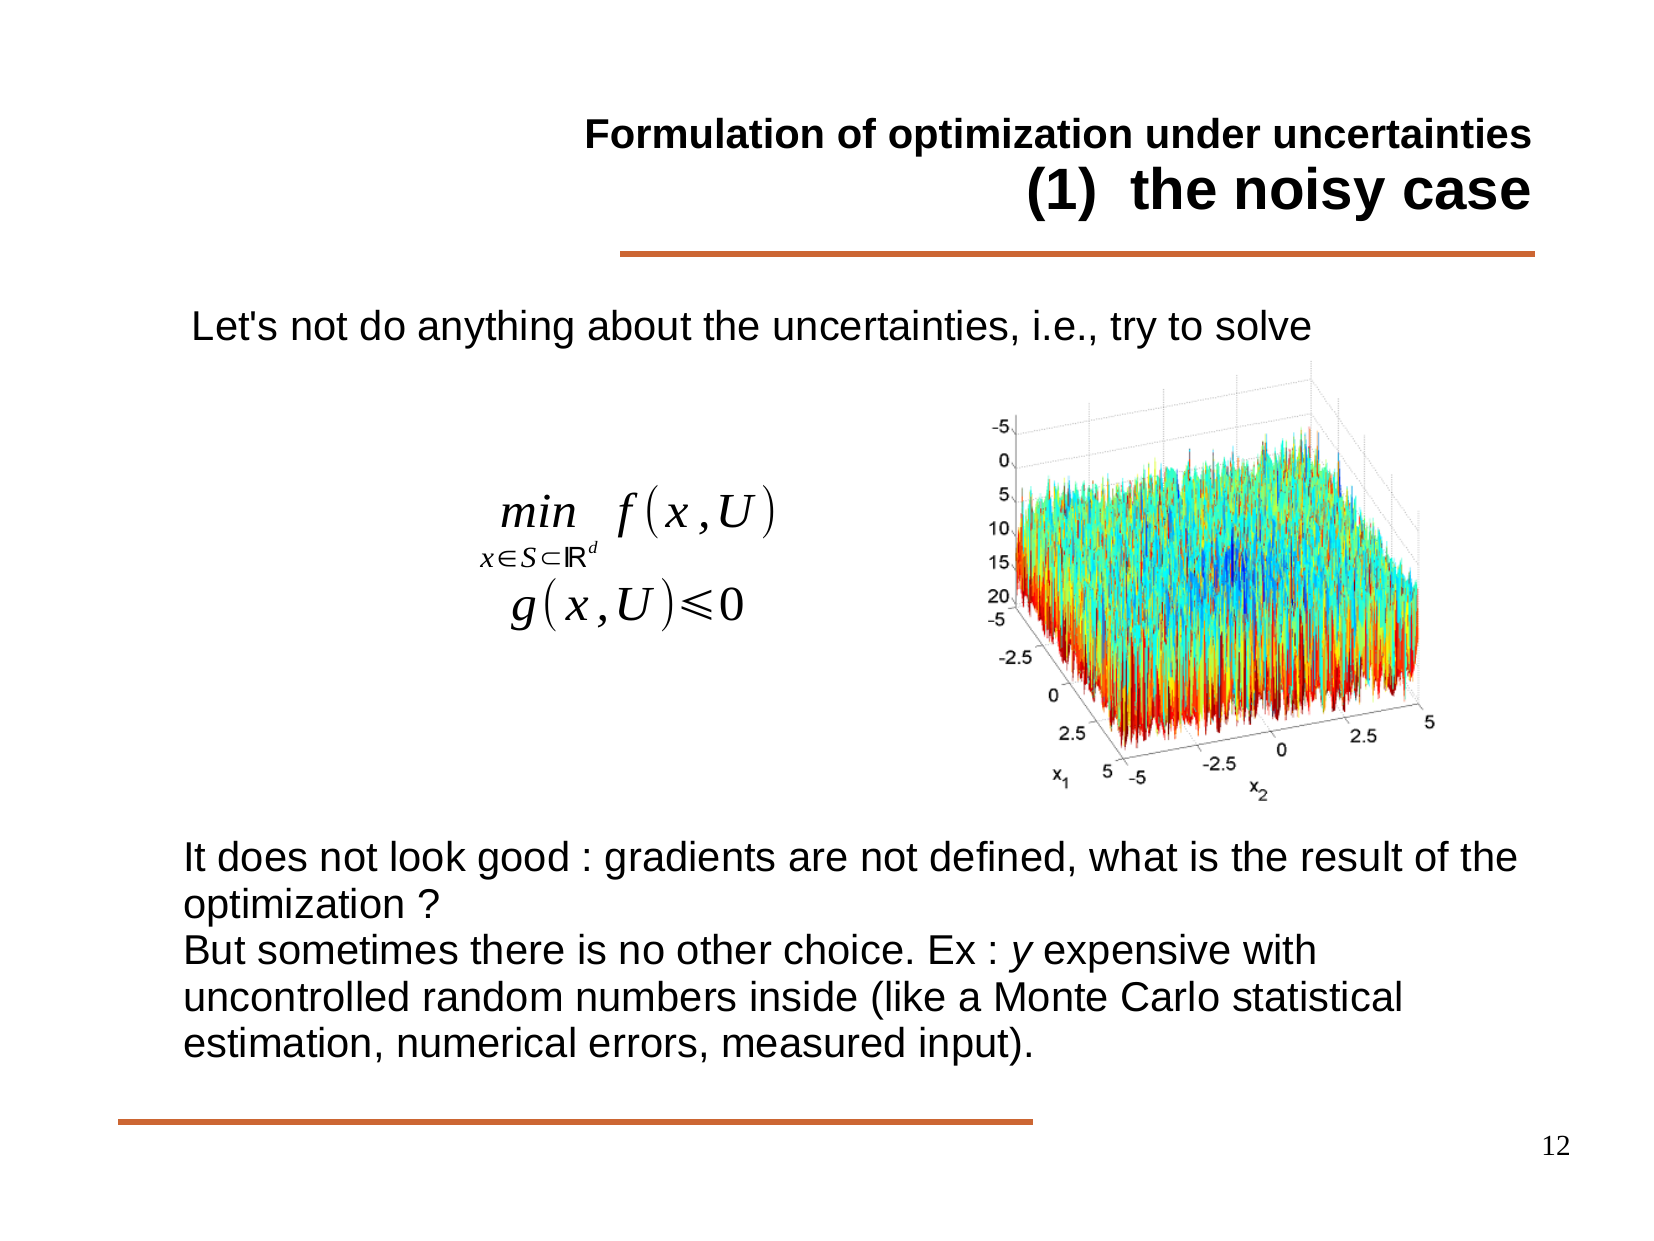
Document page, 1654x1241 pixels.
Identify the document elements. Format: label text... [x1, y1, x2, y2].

chart [472, 482, 785, 635]
text_box Let's not do anything about the uncertainties, i.e., try to solve [177, 295, 1477, 357]
text_box Formulation of optimization under uncertainties (1) the noisy case [472, 103, 1548, 304]
picture [987, 357, 1447, 808]
text_box It does not look good : gradients are not defined, what is the result of the optimization ? But sometimes there is no other choice. Ex : y expensive with uncontrolled random numbers inside (like a Monte Carlo statistical estimation, numerical errors, measured input). [168, 826, 1536, 1074]
